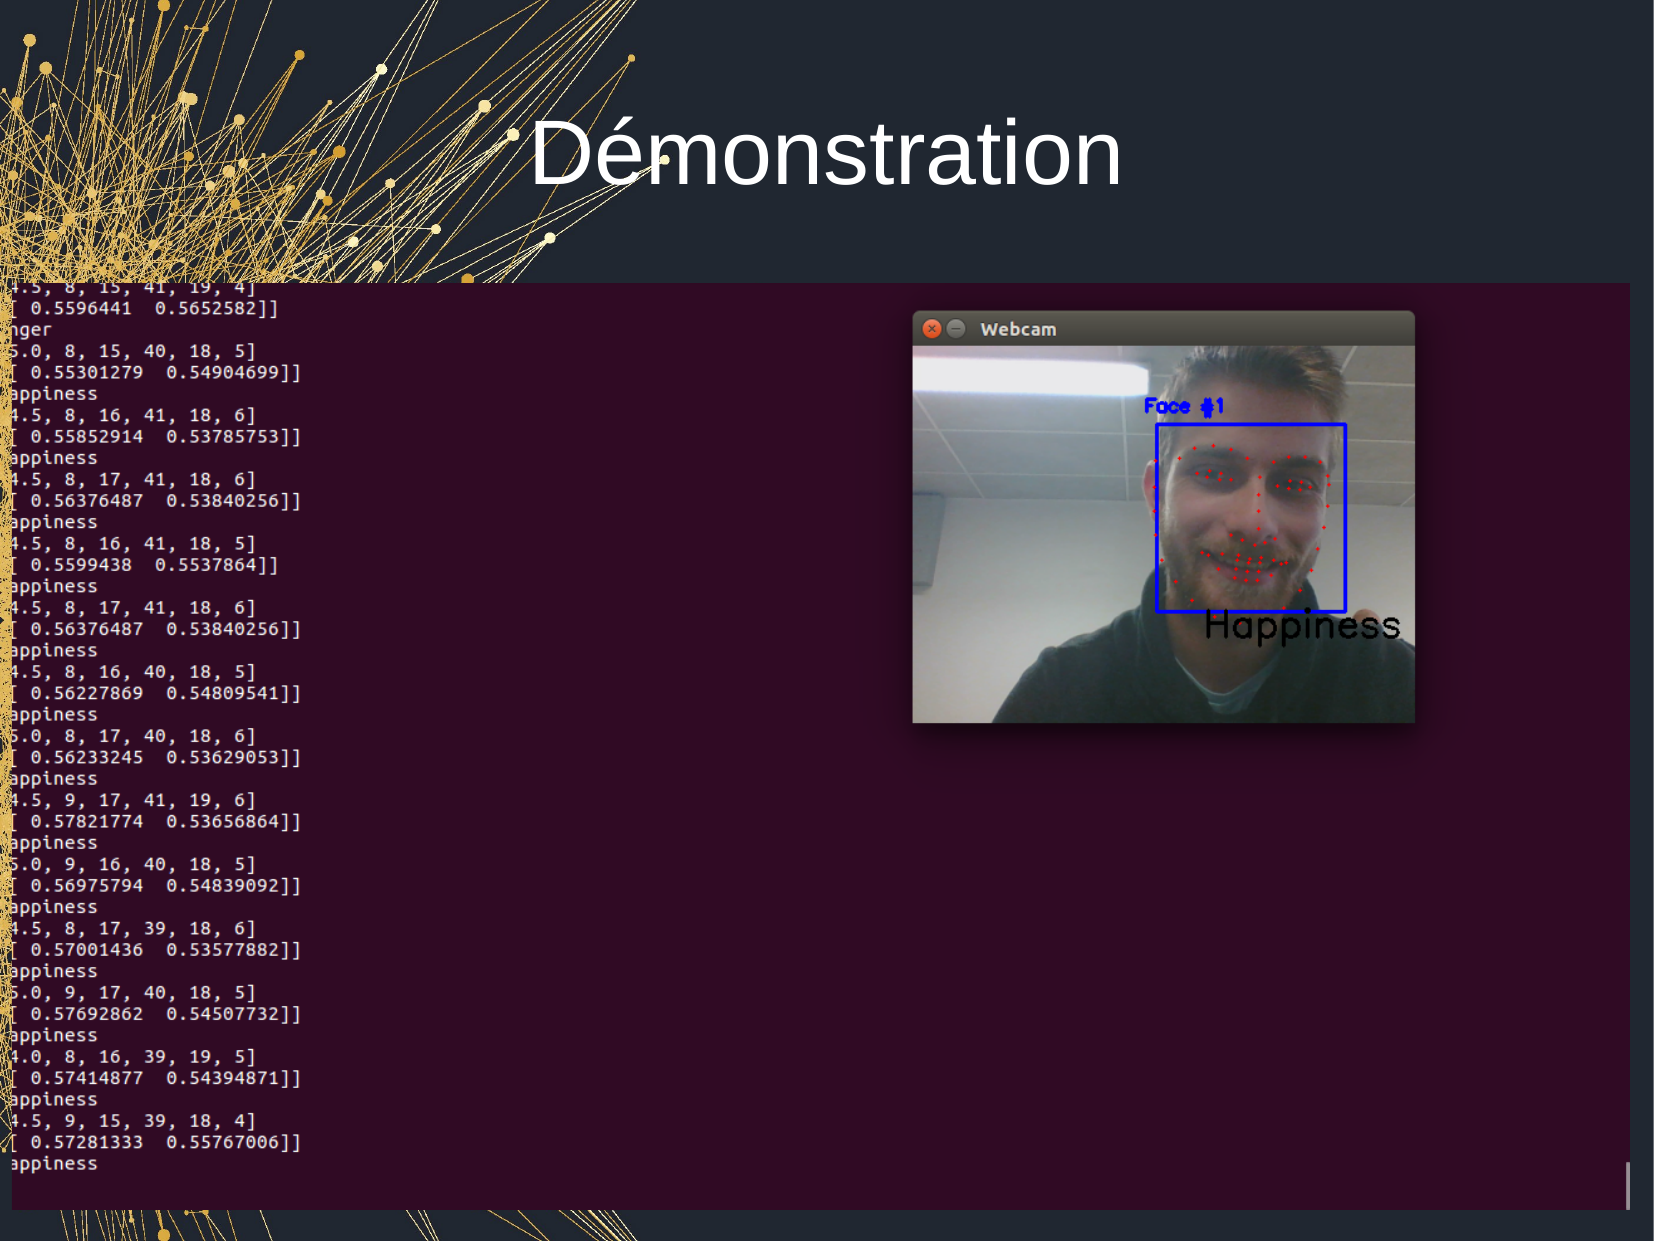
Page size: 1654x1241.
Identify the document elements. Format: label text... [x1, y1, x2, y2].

picture [0, 0, 1654, 1241]
title Démonstration [82, 49, 1571, 257]
